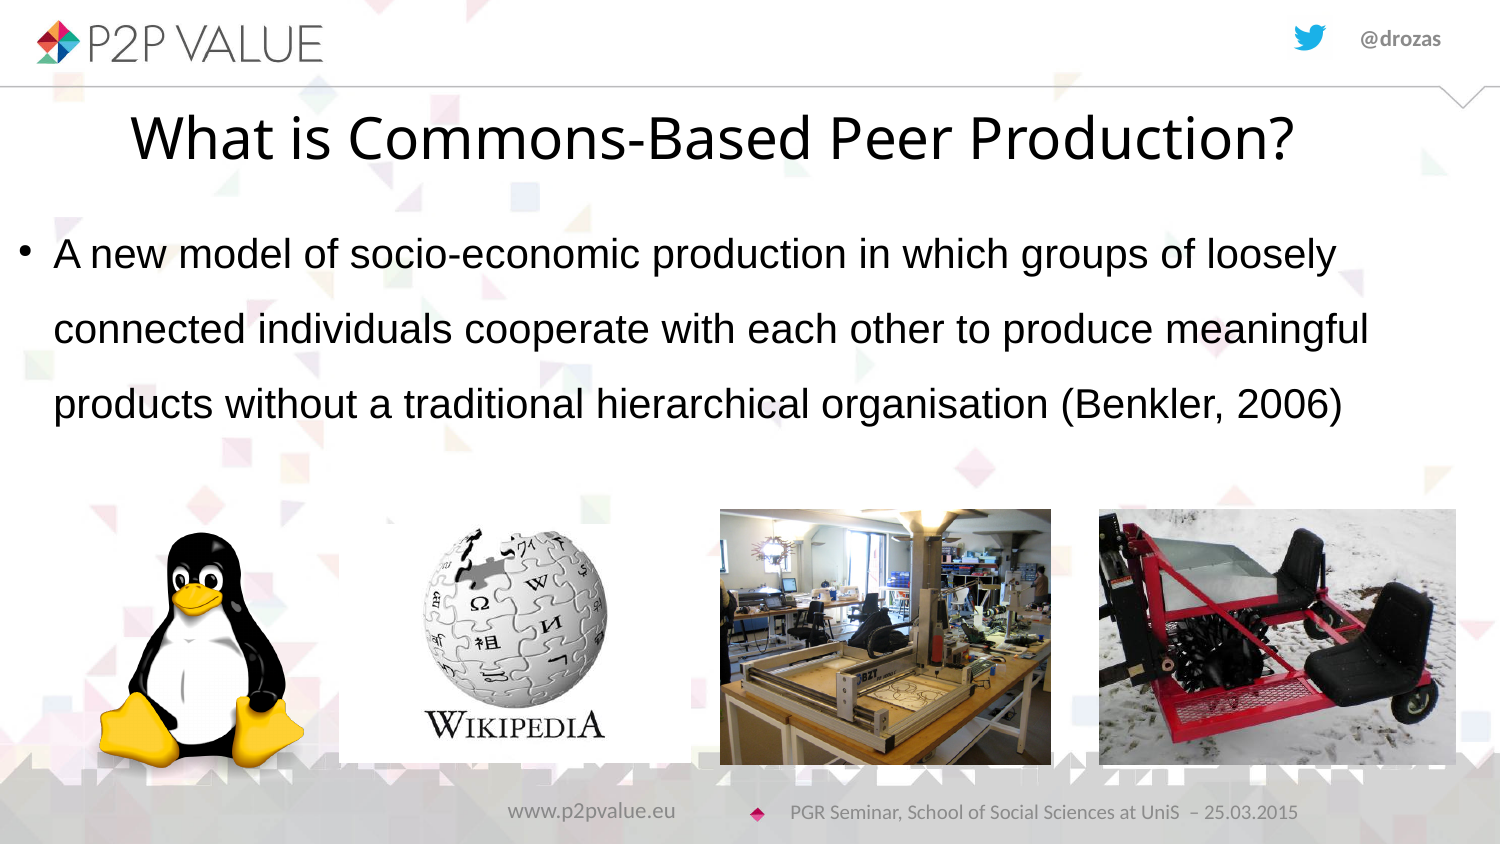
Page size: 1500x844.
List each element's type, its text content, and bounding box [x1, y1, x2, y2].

subtitle A new model of socio-economic production in which groups of loosely connected individuals cooperate with each other to produce meaningful products without a traditional hierarchical organisation (Benkler, 2006) [4, 195, 1486, 526]
title What is Commons-Based Peer Production? [60, 92, 1366, 181]
text_box PGR Seminar, School of Social Sciences at UniS – 25.03.2015 [777, 788, 1470, 834]
text_box www.p2pvalue.eu [501, 789, 720, 829]
picture [0, 0, 1500, 844]
text_box @drozas [1333, 15, 1455, 60]
